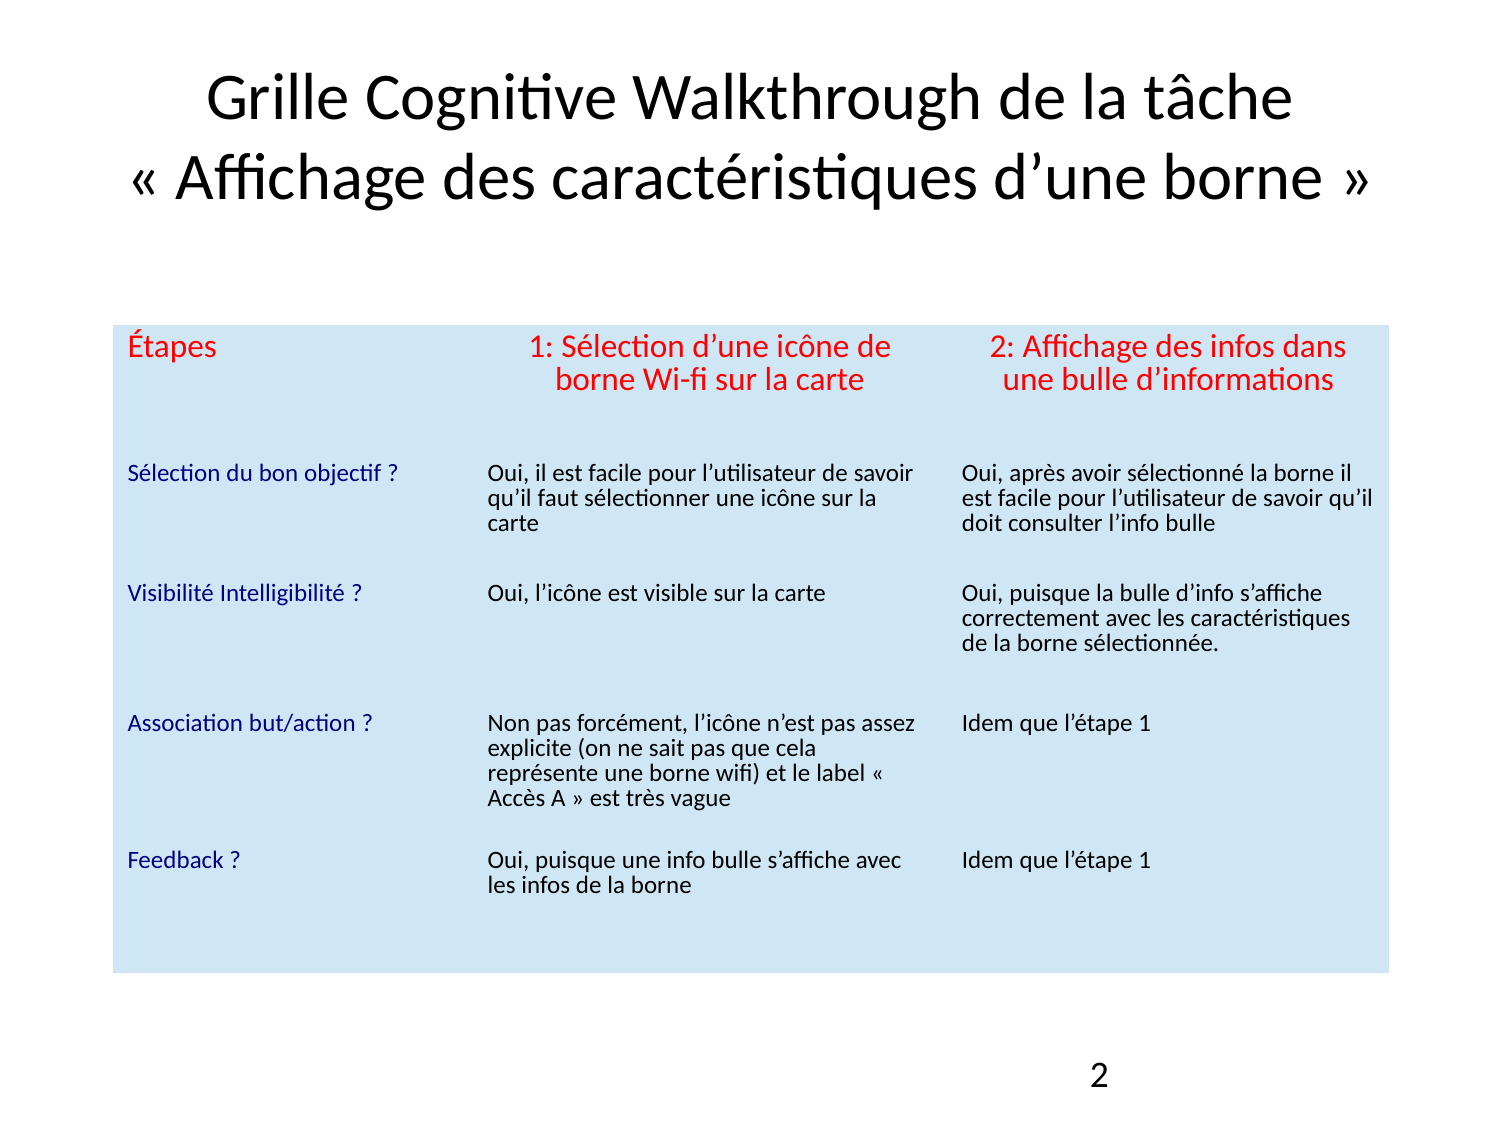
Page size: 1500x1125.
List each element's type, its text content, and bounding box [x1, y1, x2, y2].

table_cell Oui, puisque une info bulle s’affiche avec les infos de la borne [473, 842, 947, 973]
table_cell Feedback ? [113, 842, 473, 973]
table_cell Oui, il est facile pour l’utilisateur de savoir qu’il faut sélectionner une icône sur la carte [473, 455, 947, 575]
table_cell Oui, après avoir sélectionné la borne il est facile pour l’utilisateur de savoir qu’il doit consulter l’info bulle [947, 455, 1389, 575]
table_header Étapes [113, 325, 473, 455]
table_header 2: Affichage des infos dans une bulle d’informations [947, 325, 1389, 455]
table_cell Non pas forcément, l’icône n’est pas assez explicite (on ne sait pas que cela représente une borne wifi) et le label « Accès A » est très vague [473, 705, 947, 842]
title Grille Cognitive Walkthrough de la tâche « Affichage des caractéristiques d’une borne » [75, 45, 1425, 233]
table_cell Oui, puisque la bulle d’info s’affiche correctement avec les caractéristiques de la borne sélectionnée. [947, 575, 1389, 705]
table_cell Visibilité Intelligibilité ? [113, 575, 473, 705]
table_cell Idem que l’étape 1 [947, 842, 1389, 973]
table_cell Idem que l’étape 1 [947, 705, 1389, 842]
table_header 1: Sélection d’une icône de borne Wi-fi sur la carte [473, 325, 947, 455]
table_cell Oui, l’icône est visible sur la carte [473, 575, 947, 705]
table_cell Association but/action ? [113, 705, 473, 842]
table_cell Sélection du bon objectif ? [113, 455, 473, 575]
slide_number <numéro> [1074, 1042, 1425, 1103]
